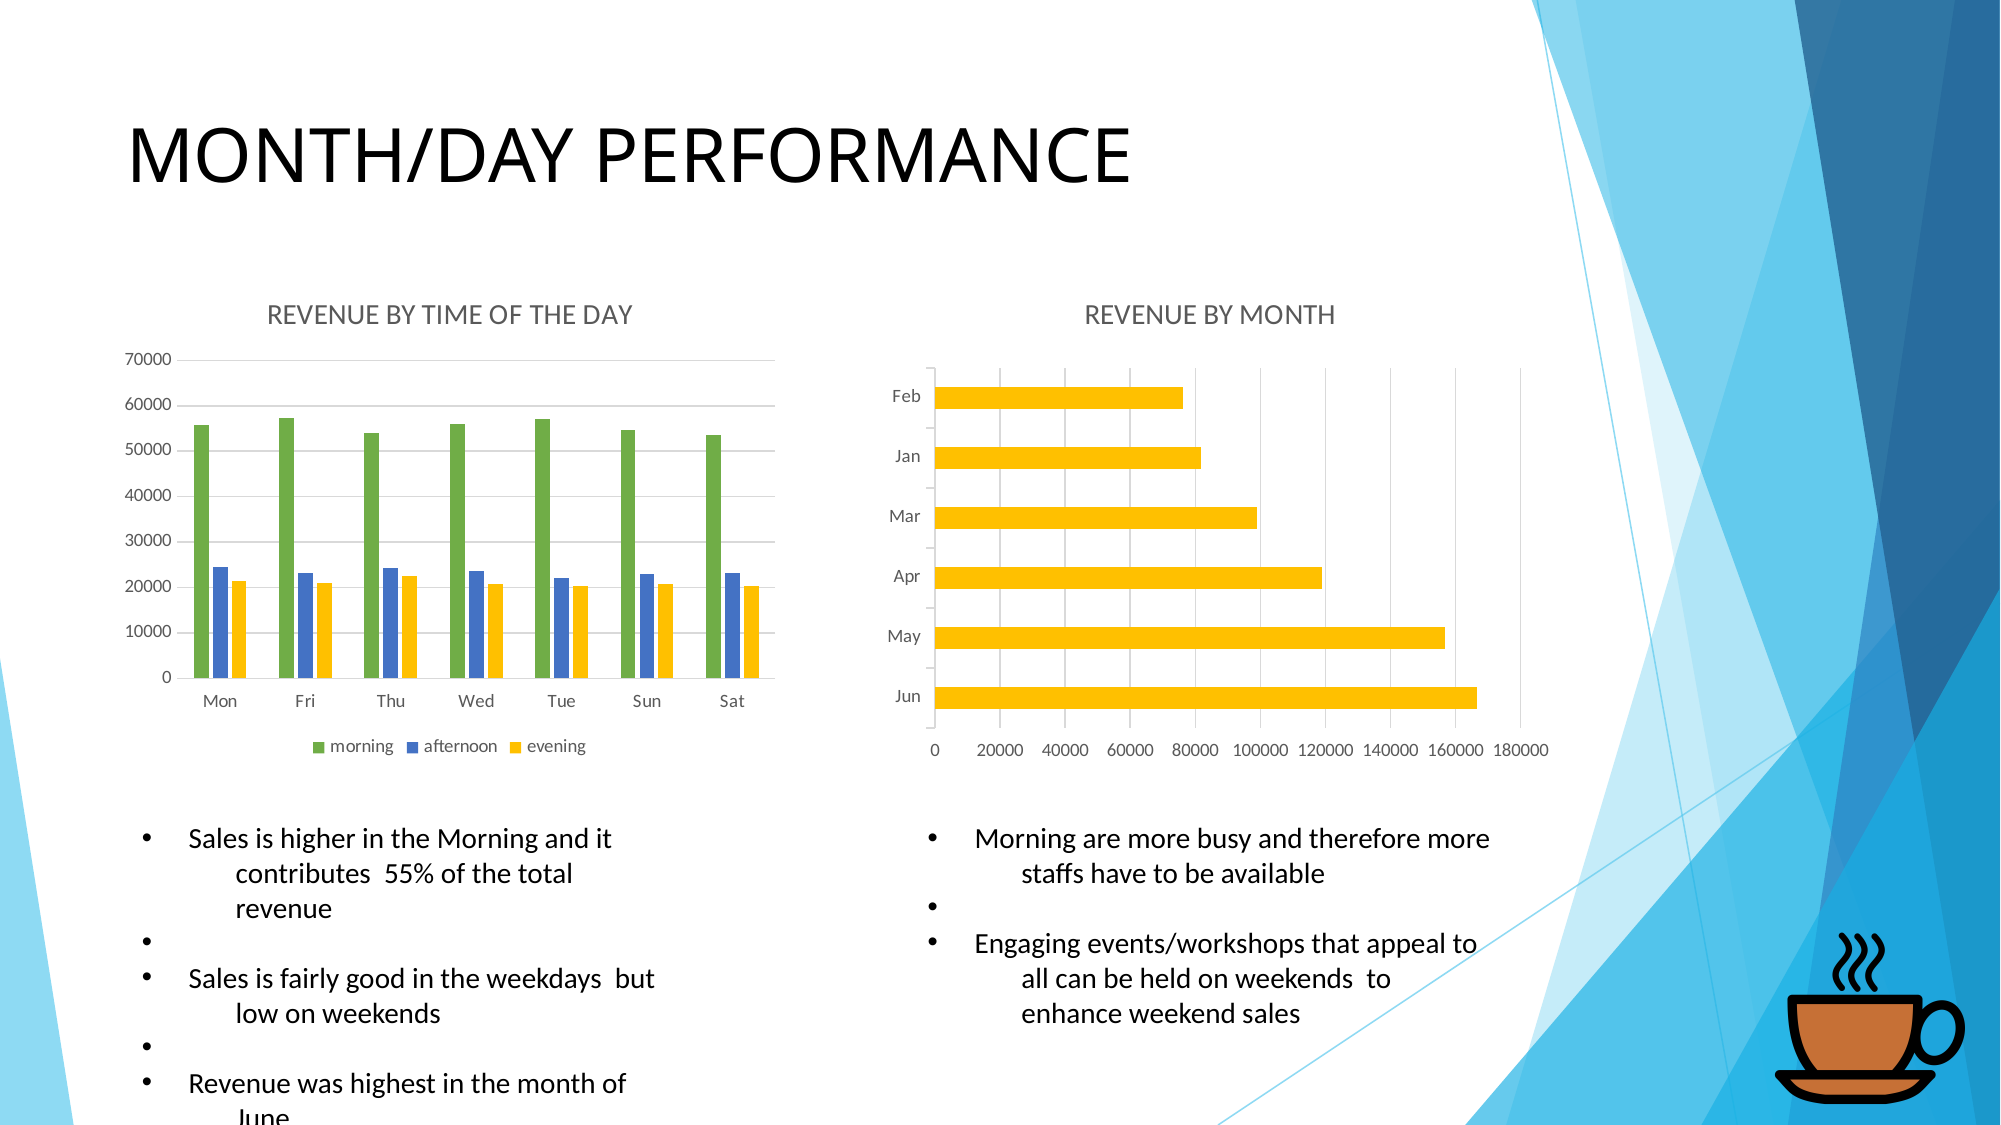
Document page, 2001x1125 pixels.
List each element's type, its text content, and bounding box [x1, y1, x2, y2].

chart [871, 276, 1550, 764]
text_box Sales is higher in the Morning and it contributes 55% of the total revenue Sales is fairly good in the weekdays but low on weekends Revenue was highest in the month of June [126, 811, 677, 1110]
title MONTH/DAY PERFORMANCE [111, 99, 1522, 317]
chart [111, 276, 789, 764]
text_box Morning are more busy and therefore more staffs have to be available Engaging events/workshops that appeal to all can be held on weekends to enhance weekend sales [912, 811, 1508, 1040]
picture [1767, 924, 1968, 1125]
